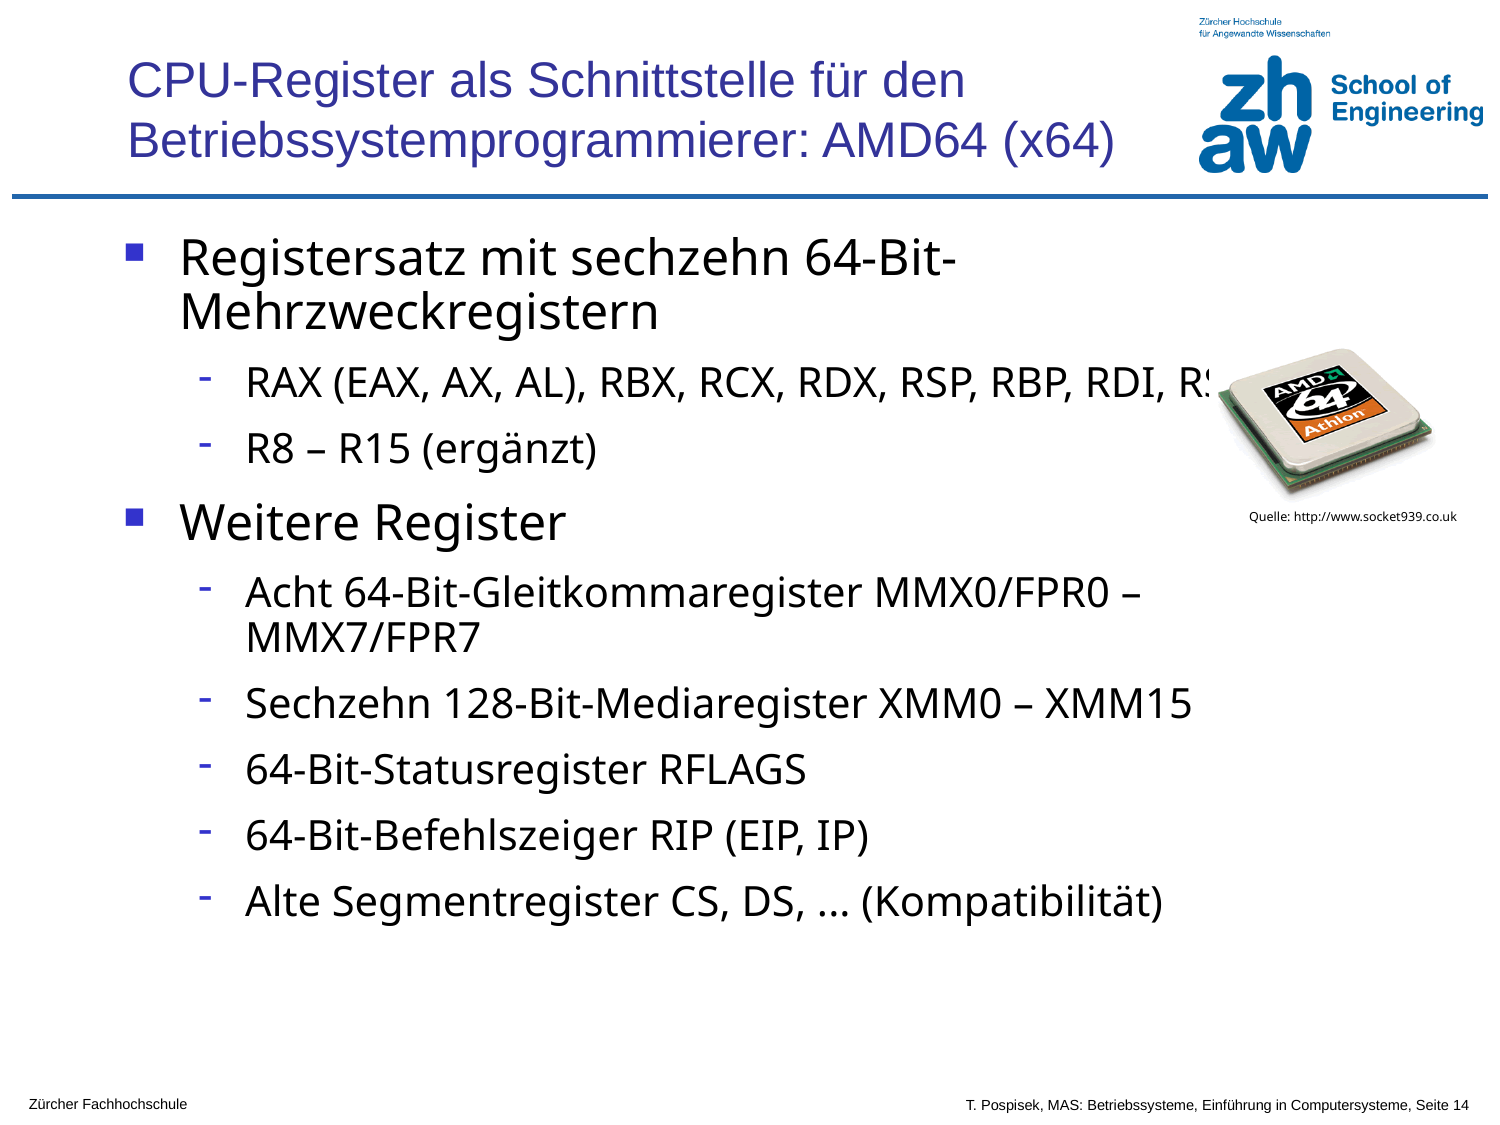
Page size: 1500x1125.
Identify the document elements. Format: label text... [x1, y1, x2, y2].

picture [1199, 18, 1483, 173]
text_box Quelle: http://www.socket939.co.uk [1234, 503, 1483, 539]
picture [1209, 330, 1441, 508]
title CPU-Register als Schnittstelle für den Betriebssystemprogrammierer: AMD64 (x64) [112, 50, 1391, 175]
list Registersatz mit sechzehn 64-Bit-Mehrzweckregistern RAX (EAX, AX, AL), RBX, RCX, RDX, RSP, RBP, RDI, RSI R8 – R15 (ergänzt) Weitere Register Acht 64-Bit-Gleitkommaregister MMX0/FPR0 – MMX7/FPR7 Sechzehn 128-Bit-Mediaregister XMM0 – XMM15 64-Bit-Statusregister RFLAGS 64-Bit-Befehlszeiger RIP (EIP, IP) Alte Segmentregister CS, DS, ... (Kompatibilität) [108, 224, 1388, 858]
